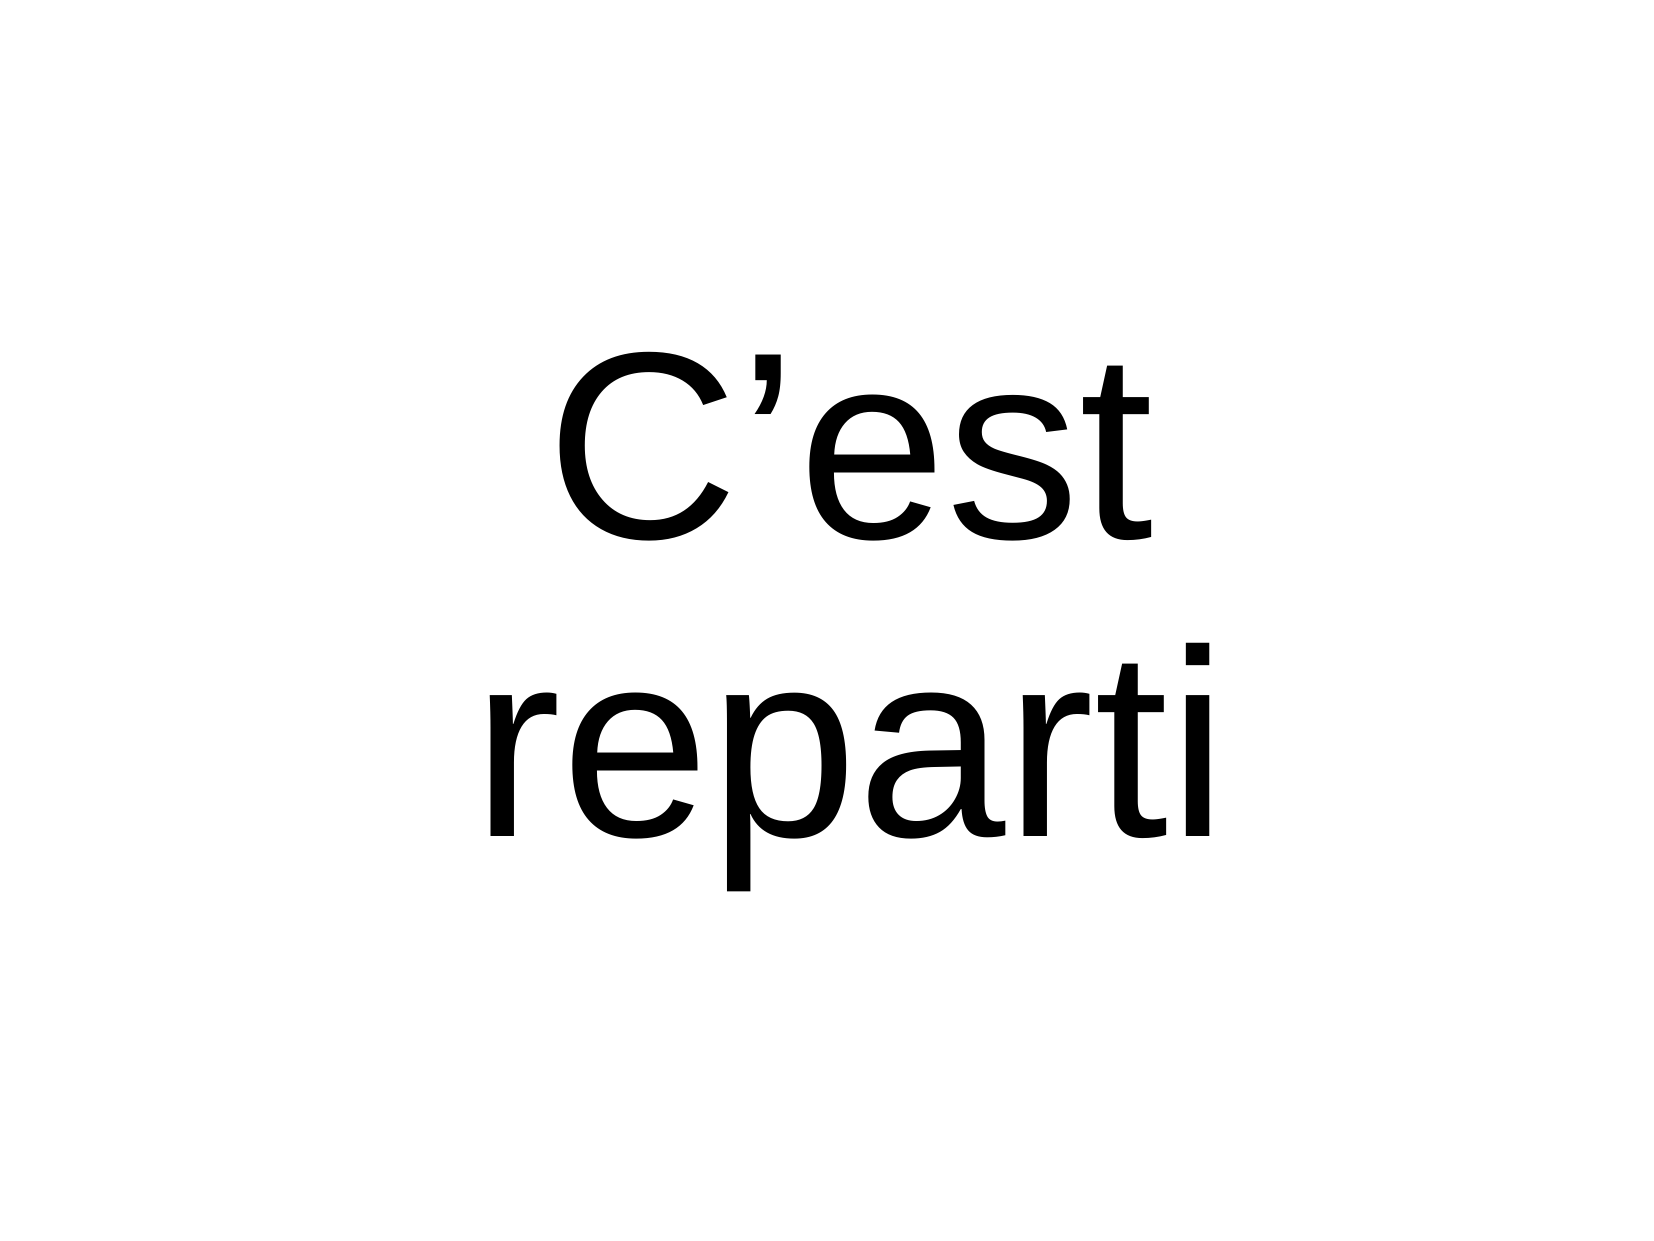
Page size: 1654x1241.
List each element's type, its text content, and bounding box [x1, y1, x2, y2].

title C’est reparti [188, 0, 1512, 1241]
